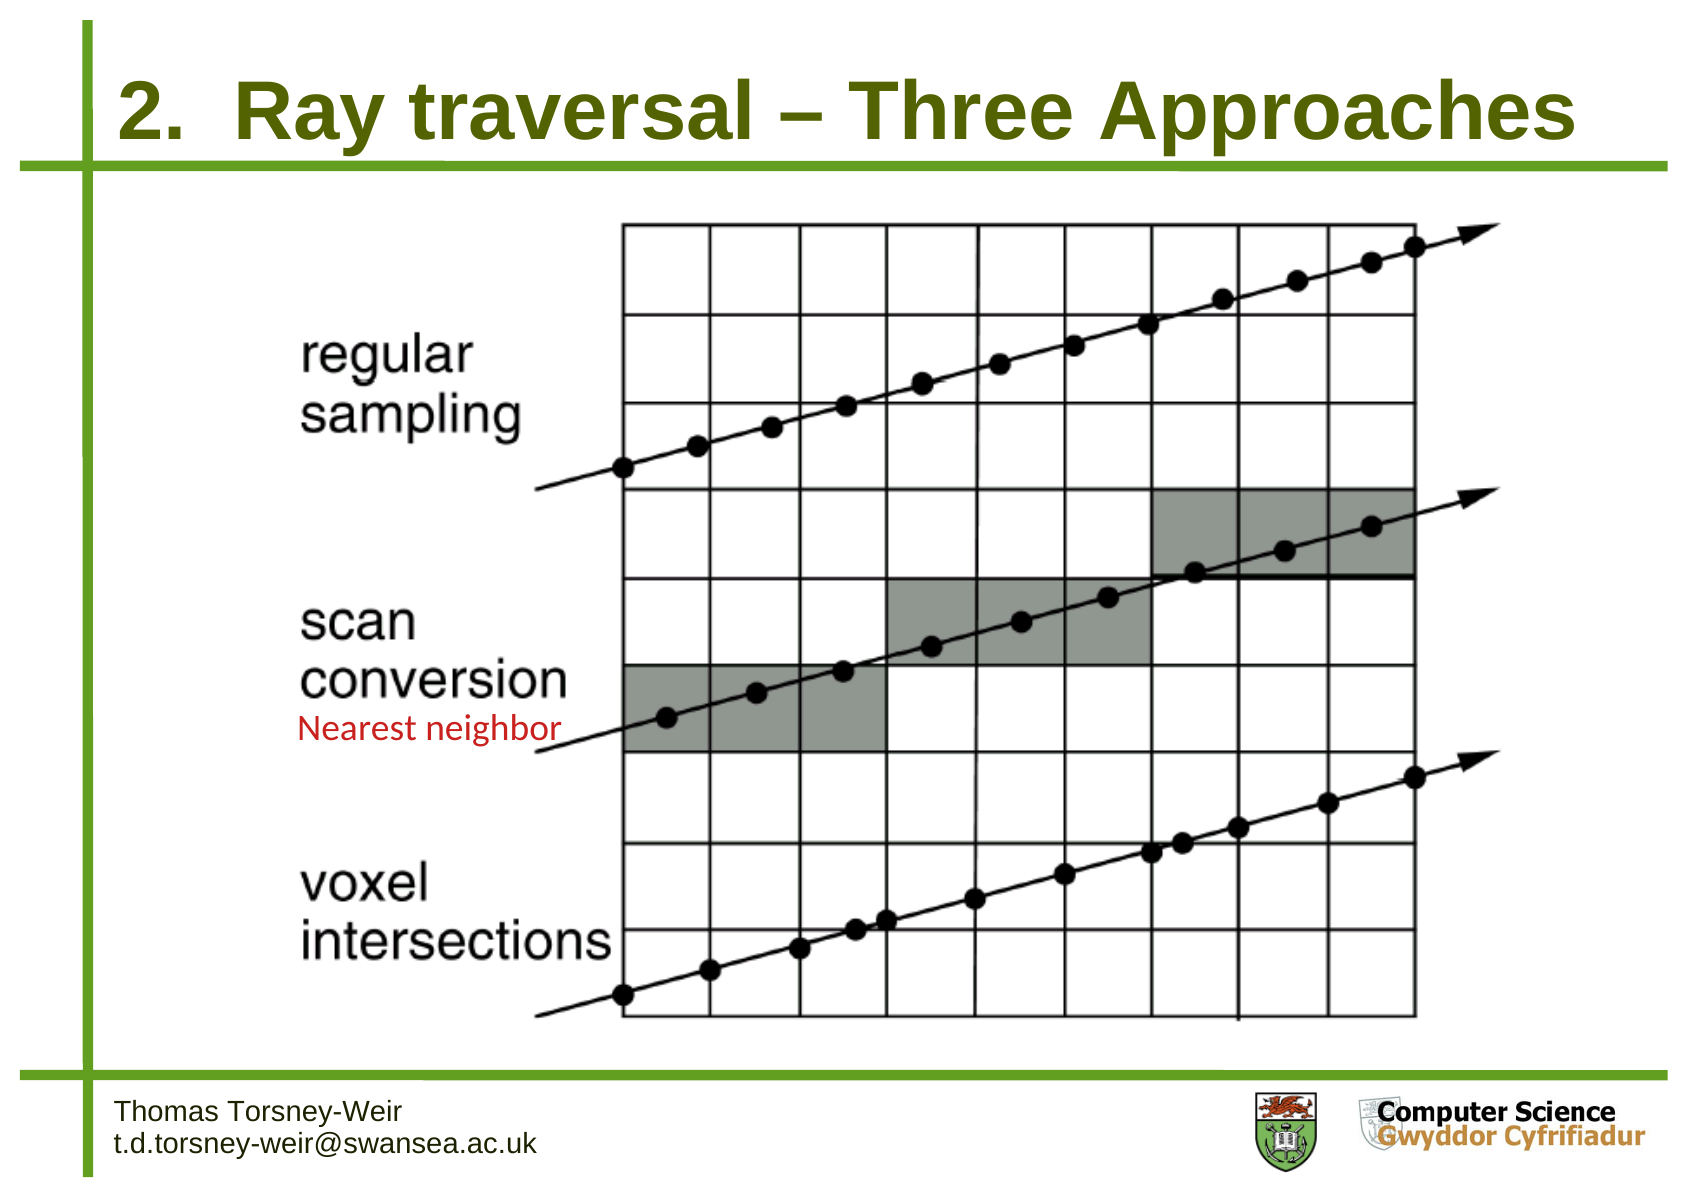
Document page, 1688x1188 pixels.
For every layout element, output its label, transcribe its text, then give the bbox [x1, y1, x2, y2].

picture [1240, 1092, 1654, 1173]
title 2. Ray traversal – Three Approaches [101, 29, 1666, 166]
text_box Nearest neighbor [282, 695, 578, 755]
picture [276, 192, 1522, 1051]
